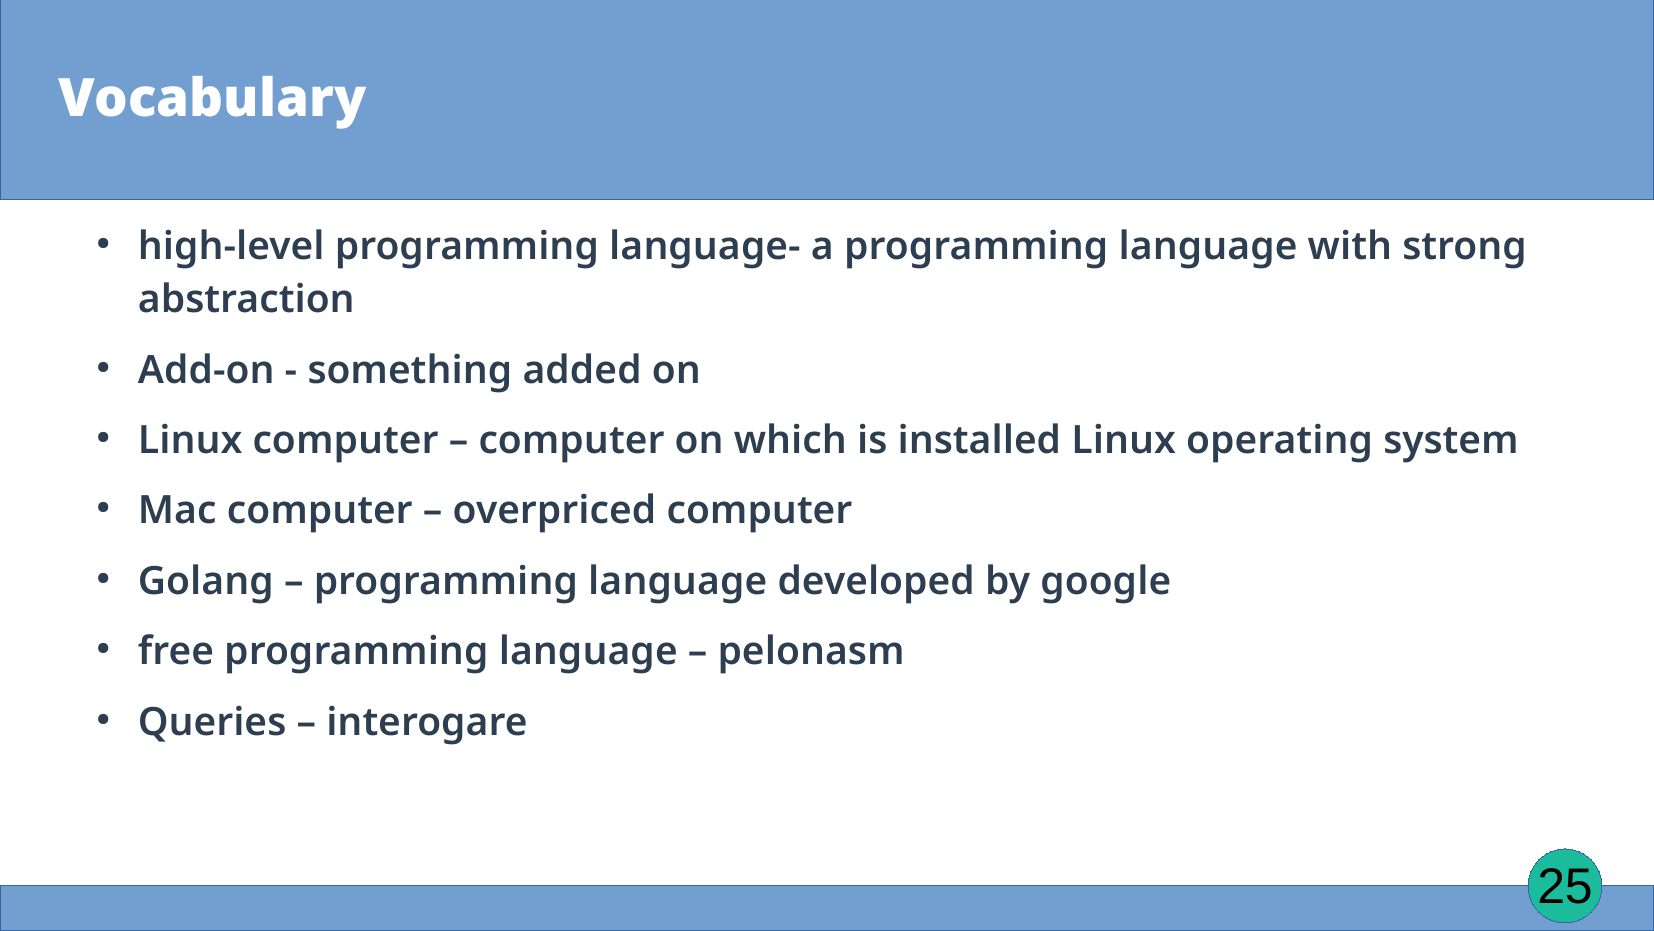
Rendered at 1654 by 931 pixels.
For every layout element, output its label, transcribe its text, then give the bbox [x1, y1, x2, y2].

title Vocabulary [59, 37, 1595, 155]
list high-level programming language- a programming language with strong abstraction Add-on - something added on Linux computer – computer on which is installed Linux operating system Mac computer – overpriced computer Golang – programming language developed by google free programming language – pelonasm Queries – interogare [82, 217, 1571, 758]
